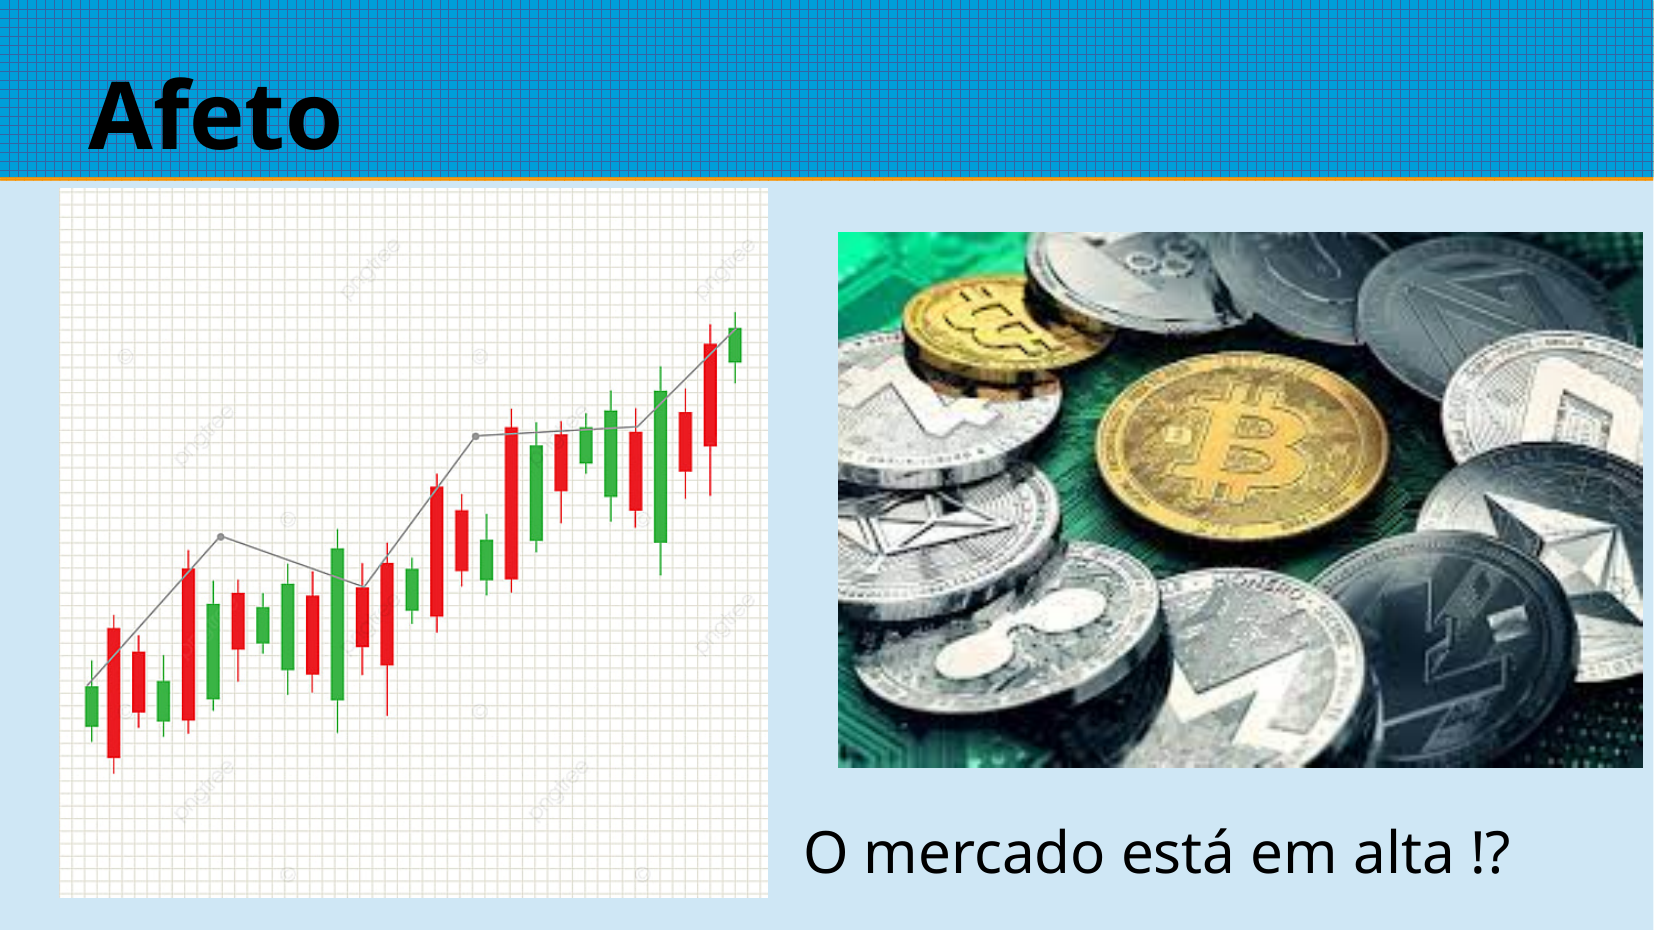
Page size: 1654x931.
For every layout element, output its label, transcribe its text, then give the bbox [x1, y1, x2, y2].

picture [59, 188, 768, 898]
title Afeto [88, 14, 1565, 178]
text_box O mercado está em alta !? [797, 776, 1625, 925]
picture [838, 232, 1643, 768]
